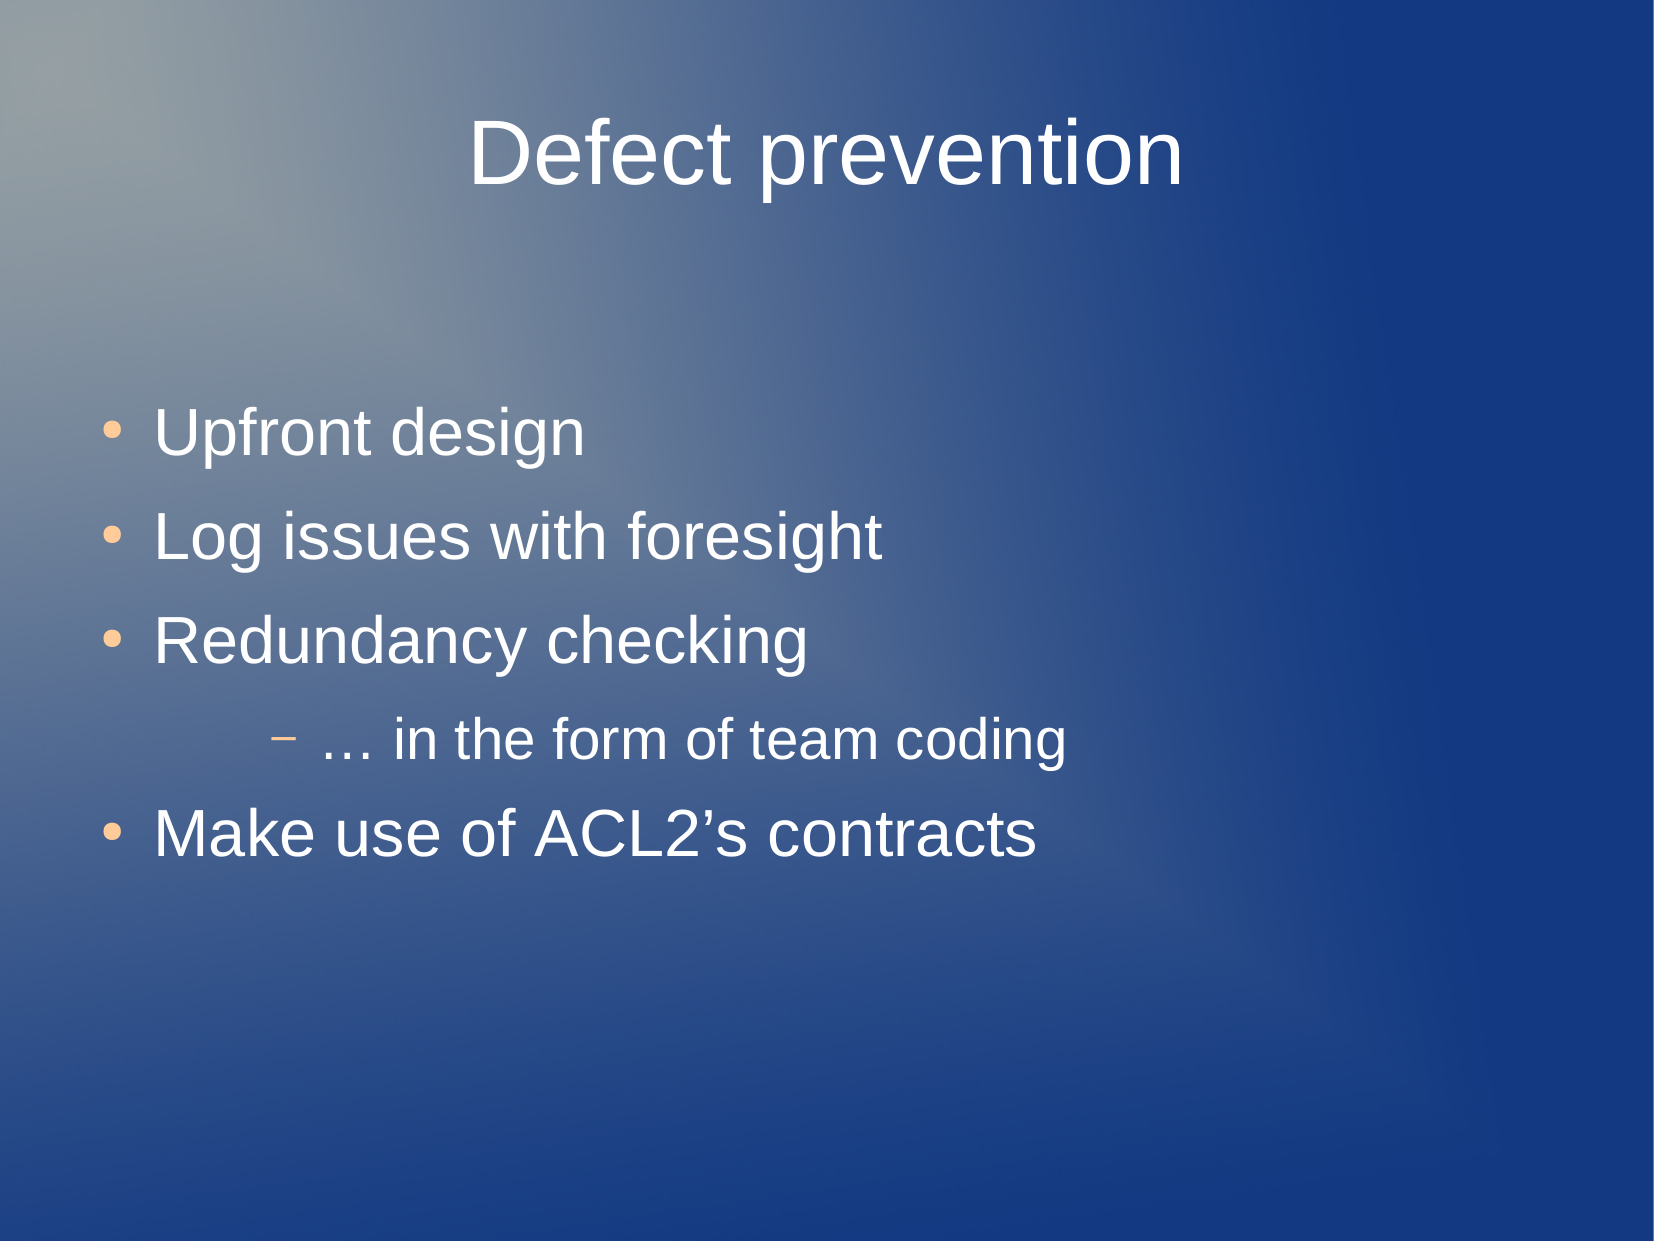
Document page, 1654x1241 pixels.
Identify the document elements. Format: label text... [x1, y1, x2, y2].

picture [0, 0, 1654, 1241]
title Defect prevention [82, 56, 1571, 250]
list Upfront design Log issues with foresight Redundancy checking … in the form of team coding Make use of ACL2’s contracts [82, 290, 1571, 871]
